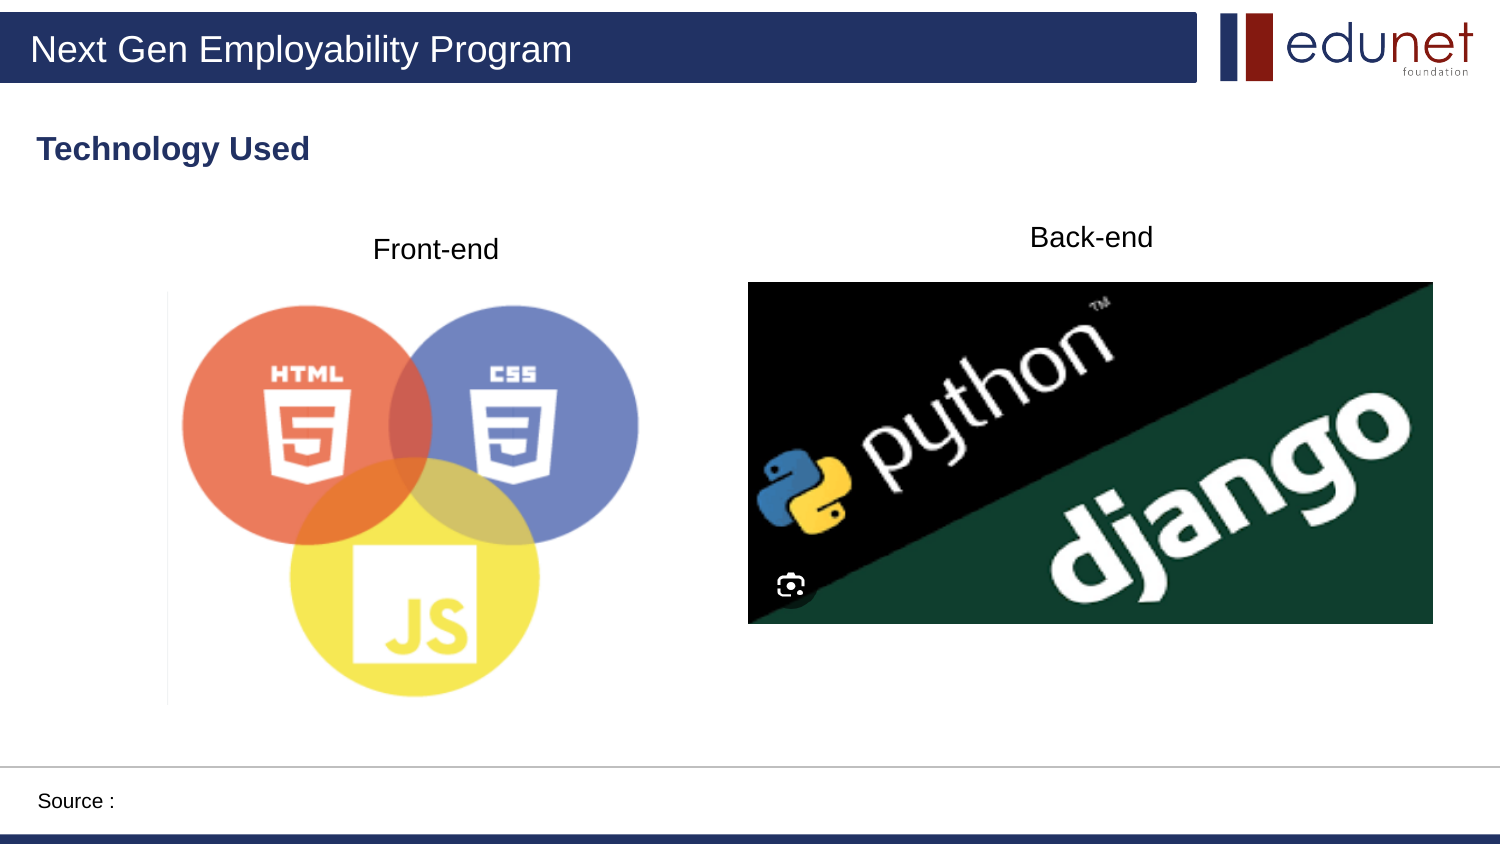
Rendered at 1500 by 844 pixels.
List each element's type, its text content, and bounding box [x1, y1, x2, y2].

picture [167, 282, 653, 705]
text_box Source : [22, 773, 139, 826]
text_box Back-end [798, 211, 1386, 261]
title Technology Used [21, 111, 504, 165]
picture [748, 280, 1433, 624]
text_box Front-end [164, 223, 709, 274]
picture [1279, 14, 1482, 83]
